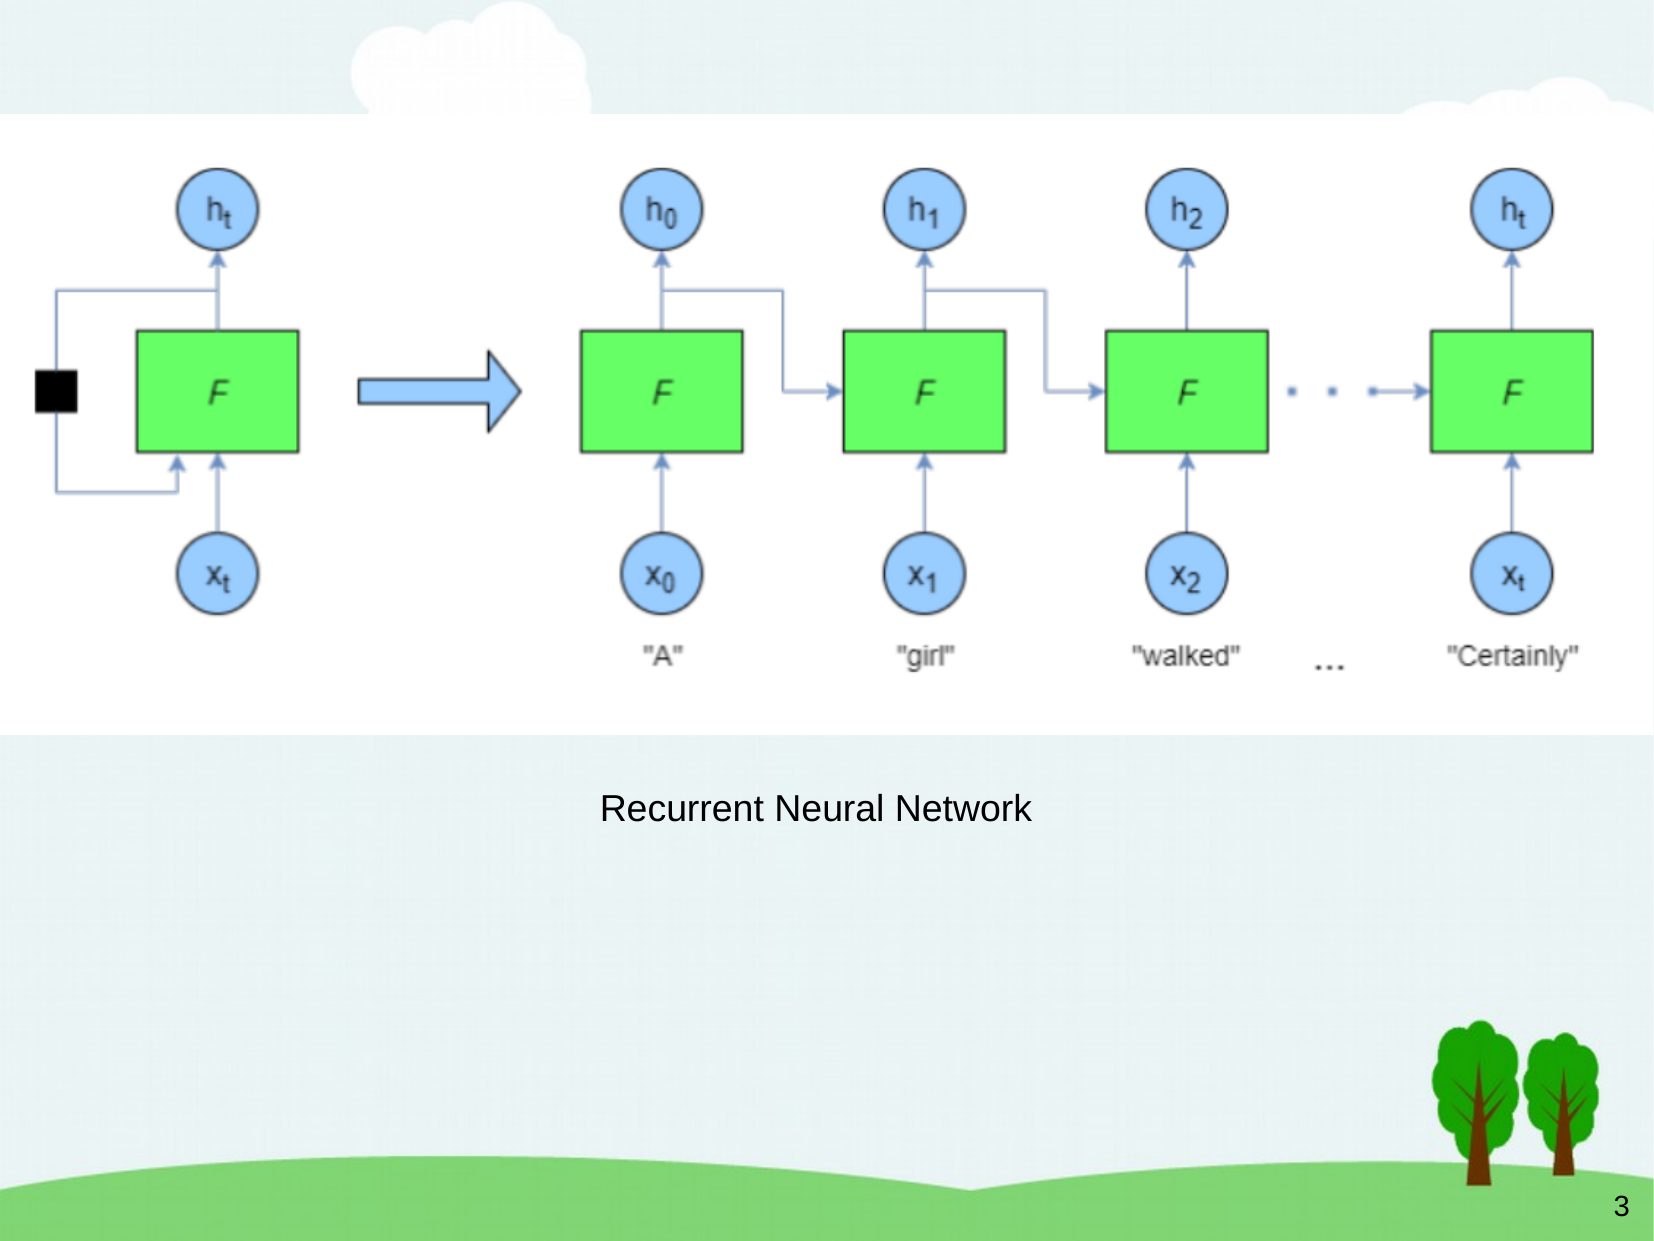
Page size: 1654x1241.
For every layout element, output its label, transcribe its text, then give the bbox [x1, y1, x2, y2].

picture [0, 0, 1654, 1241]
text_box Recurrent Neural Network [585, 780, 1231, 837]
